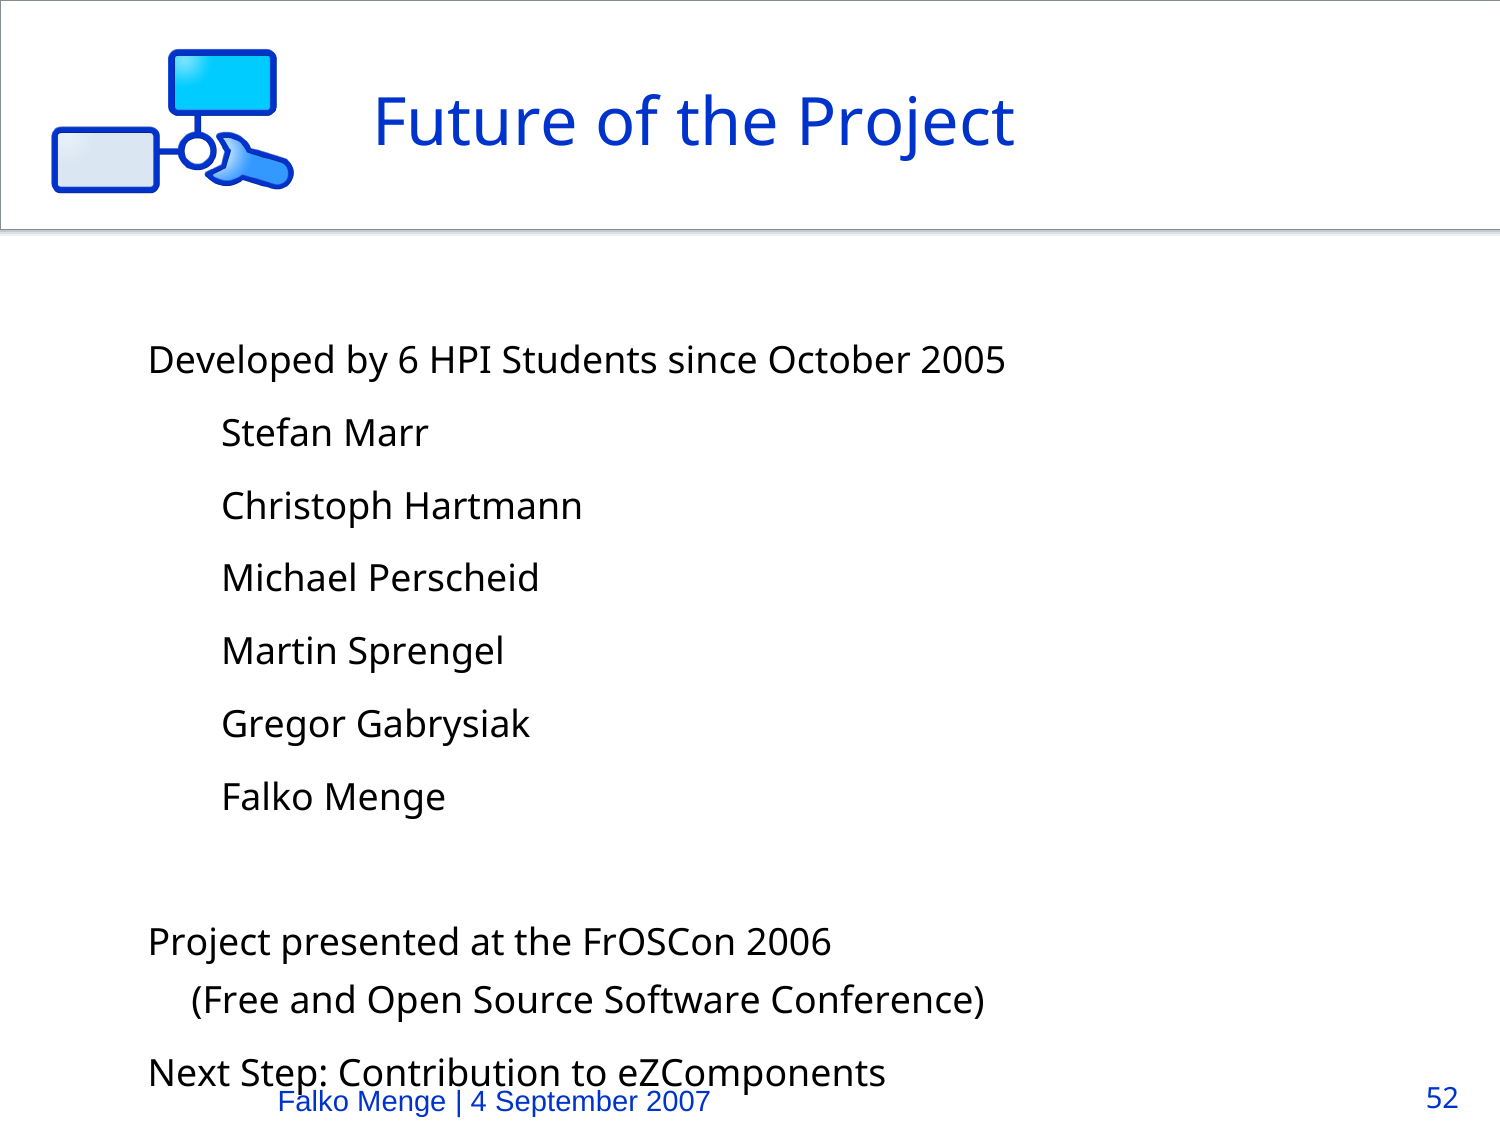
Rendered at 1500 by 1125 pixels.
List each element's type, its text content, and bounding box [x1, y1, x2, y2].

list Developed by 6 HPI Students since October 2005 Stefan Marr Christoph Hartmann Michael Perscheid Martin Sprengel Gregor Gabrysiak Falko Menge Project presented at the FrOSCon 2006 (Free and Open Source Software Conference) Next Step: Contribution to eZComponents [117, 326, 1459, 1071]
title Future of the Project [372, 19, 1500, 221]
picture [8, 19, 310, 224]
picture [0, 230, 1500, 236]
